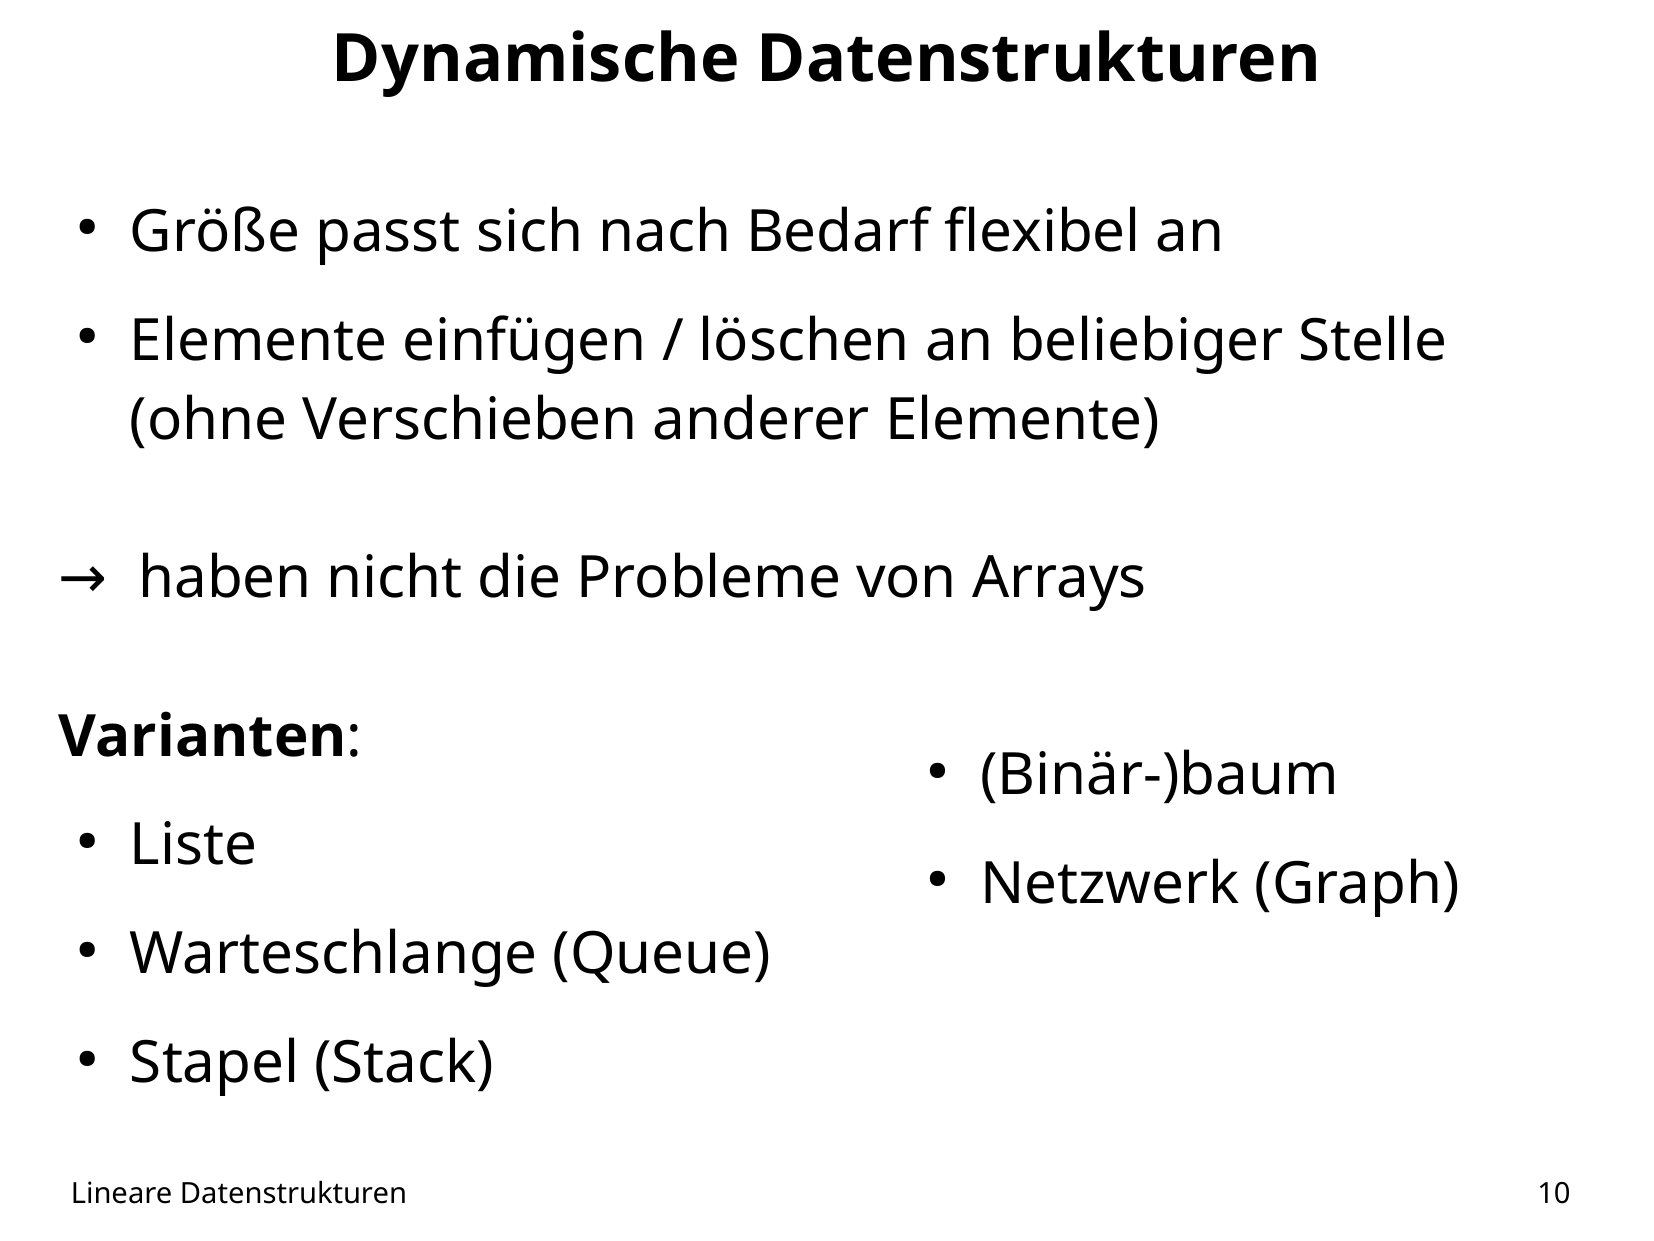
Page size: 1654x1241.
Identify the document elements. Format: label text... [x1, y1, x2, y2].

list (Binär-)baum Netzwerk (Graph) [909, 732, 1630, 1146]
list Größe passt sich nach Bedarf flexibel an Elemente einfügen / löschen an beliebiger Stelle (ohne Verschieben anderer Elemente) → haben nicht die Probleme von Arrays Varianten: Liste Warteschlange (Queue) Stapel (Stack) [59, 188, 1630, 1146]
title Dynamische Datenstrukturen [0, 5, 1654, 107]
